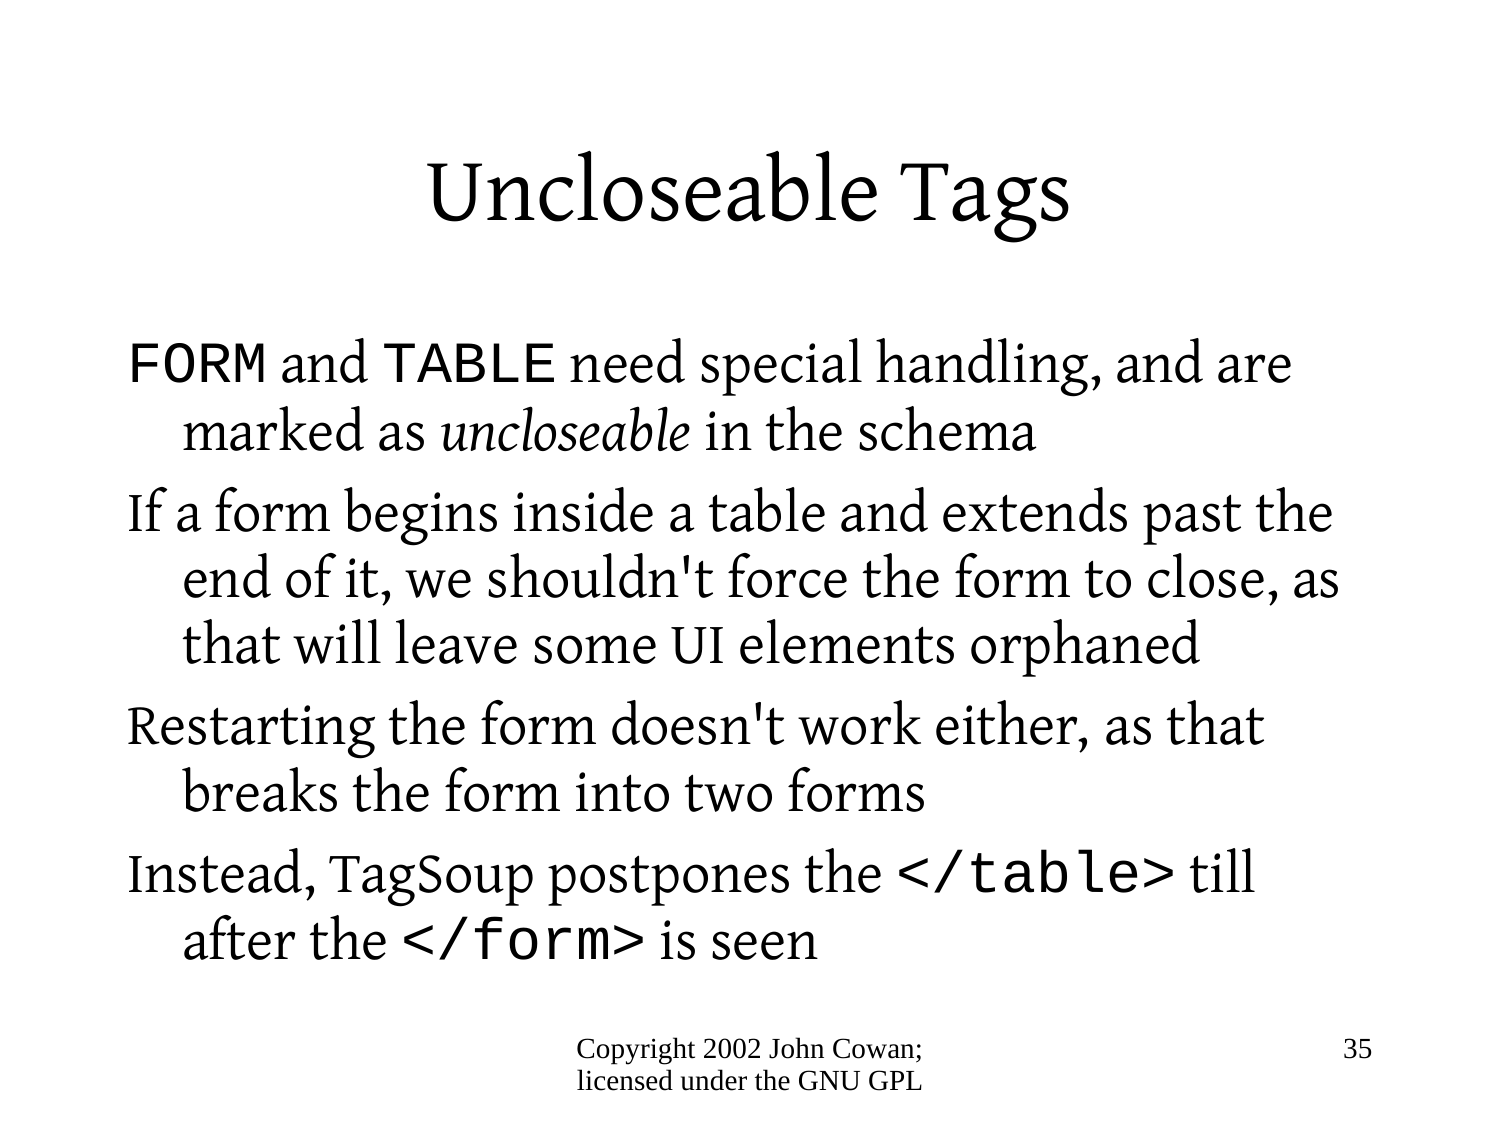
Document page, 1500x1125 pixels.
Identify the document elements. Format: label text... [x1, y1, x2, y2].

text_box 35 [1074, 1027, 1388, 1074]
text_box Copyright 2002 John Cowan; licensed under the GNU GPL [512, 1027, 988, 1107]
title Uncloseable Tags [112, 99, 1388, 288]
list FORM and TABLE need special handling, and are marked as uncloseable in the schema If a form begins inside a table and extends past the end of it, we shouldn't force the form to close, as that will leave some UI elements orphaned Restarting the form doesn't work either, as that breaks the form into two forms Instead, TagSoup postpones the </table> till after the </form> is seen [112, 324, 1388, 1027]
